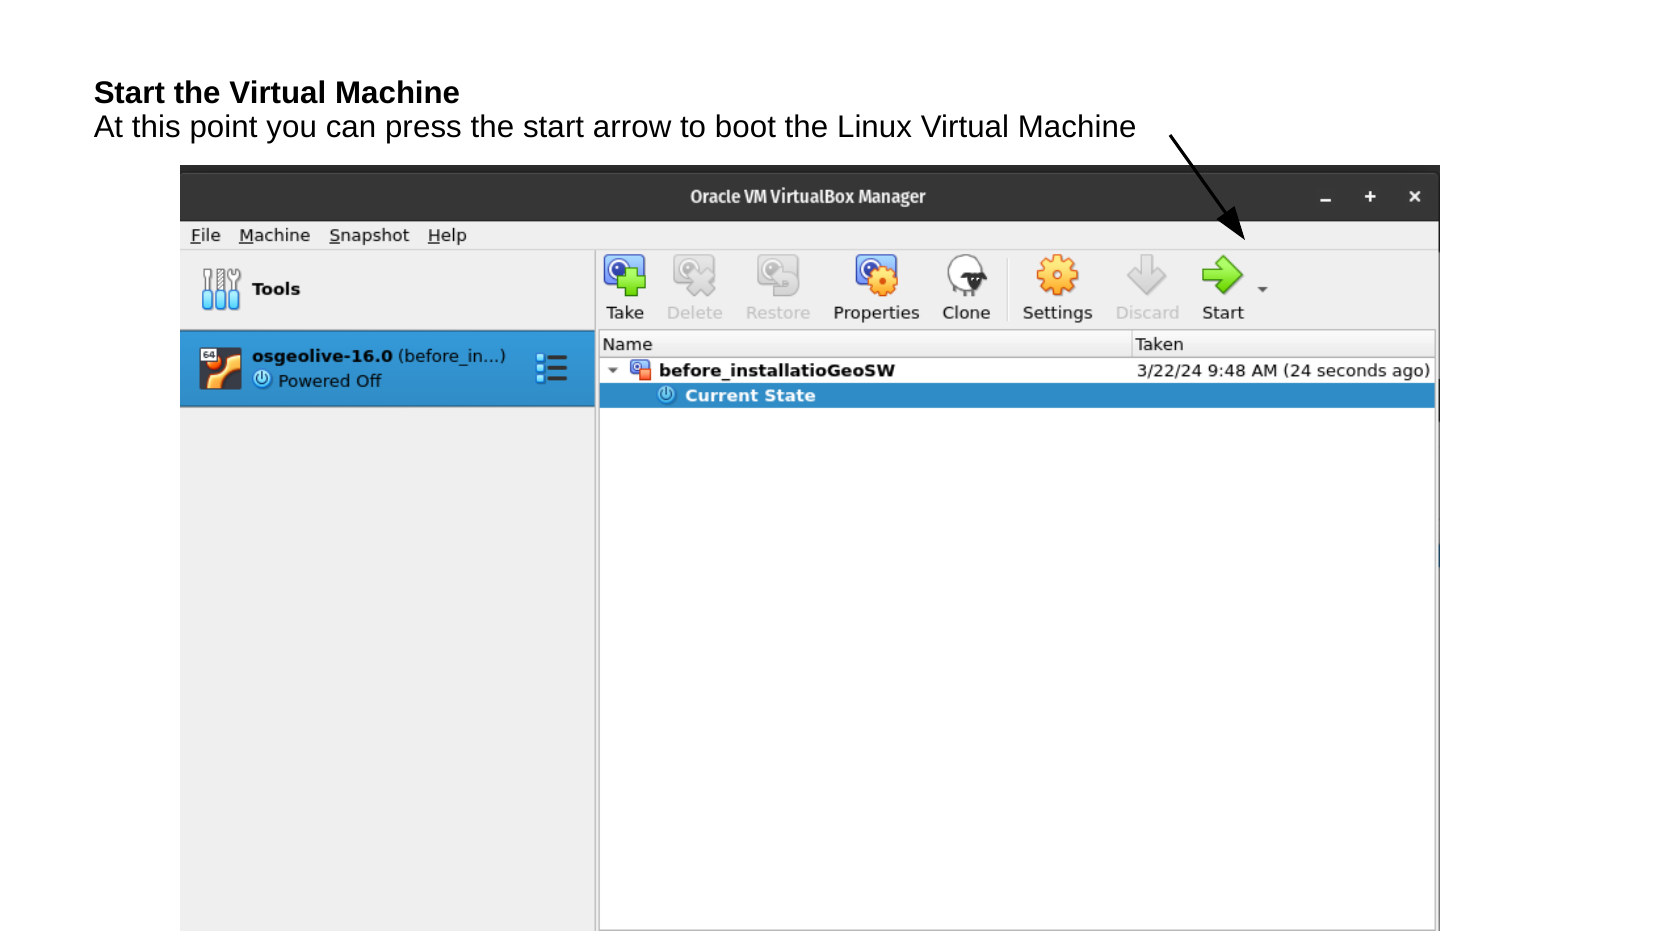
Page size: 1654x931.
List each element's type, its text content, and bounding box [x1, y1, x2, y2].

picture [180, 165, 1440, 931]
text_box Start the Virtual Machine At this point you can press the start arrow to boot the Linux Virtual Machine [79, 67, 1606, 204]
